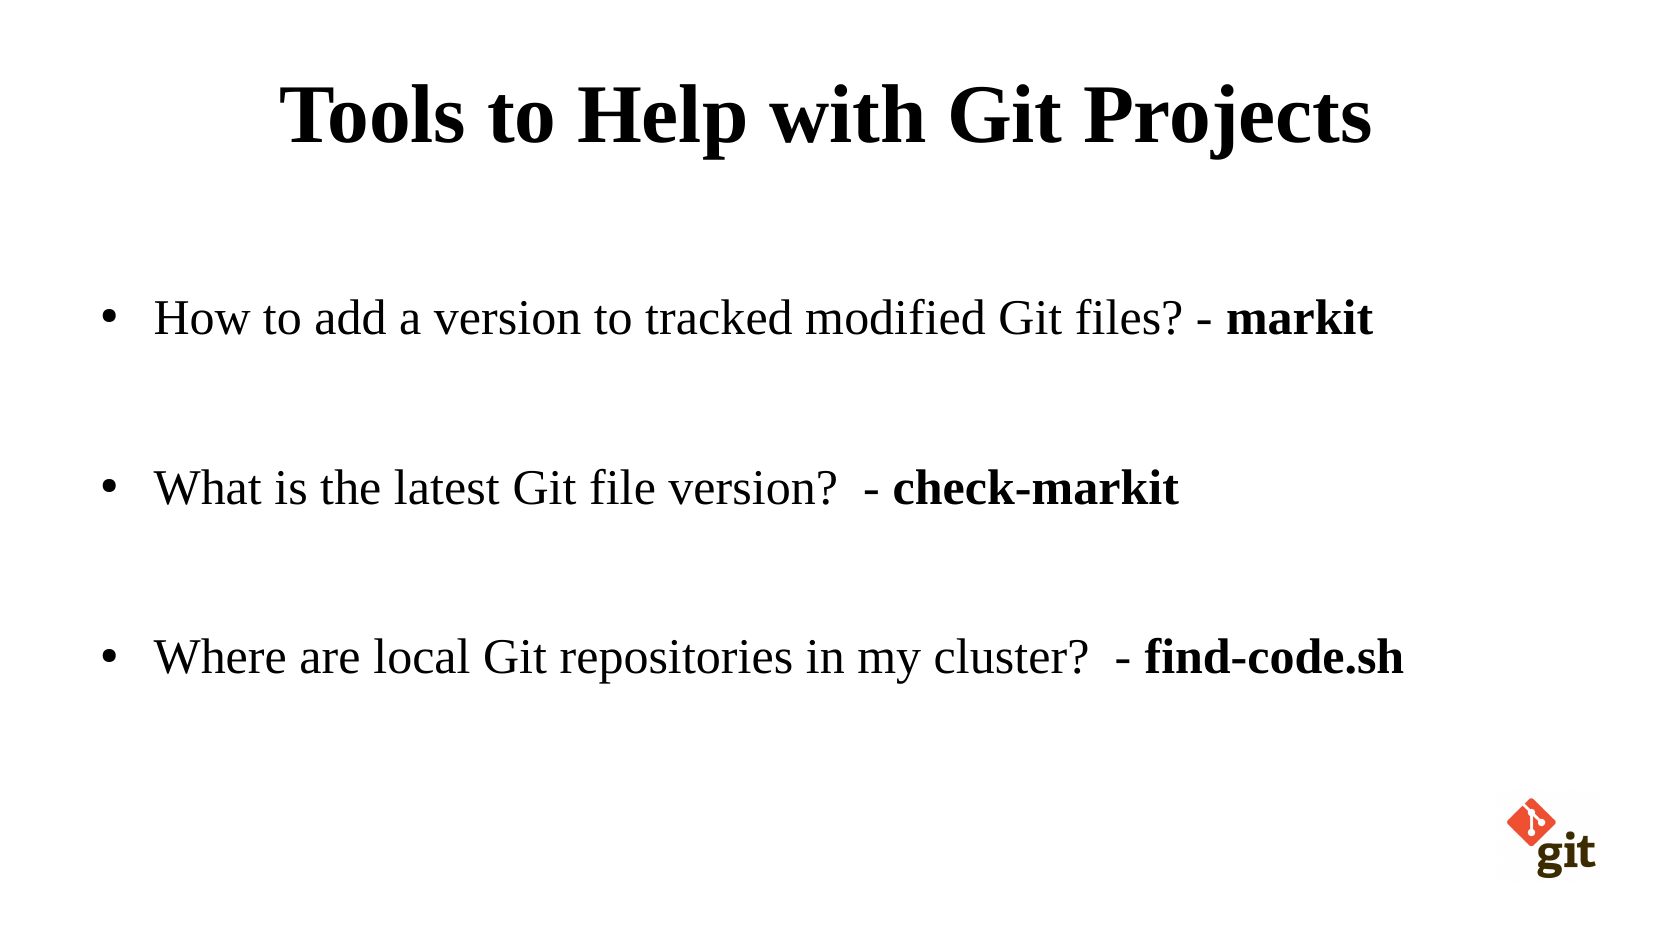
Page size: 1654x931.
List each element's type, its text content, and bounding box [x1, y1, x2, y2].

title Tools to Help with Git Projects [82, 37, 1571, 193]
picture [1497, 789, 1606, 886]
list How to add a version to tracked modified Git files? - markit What is the latest Git file version? - check-markit Where are local Git repositories in my cluster? - find-code.sh [82, 217, 1571, 758]
